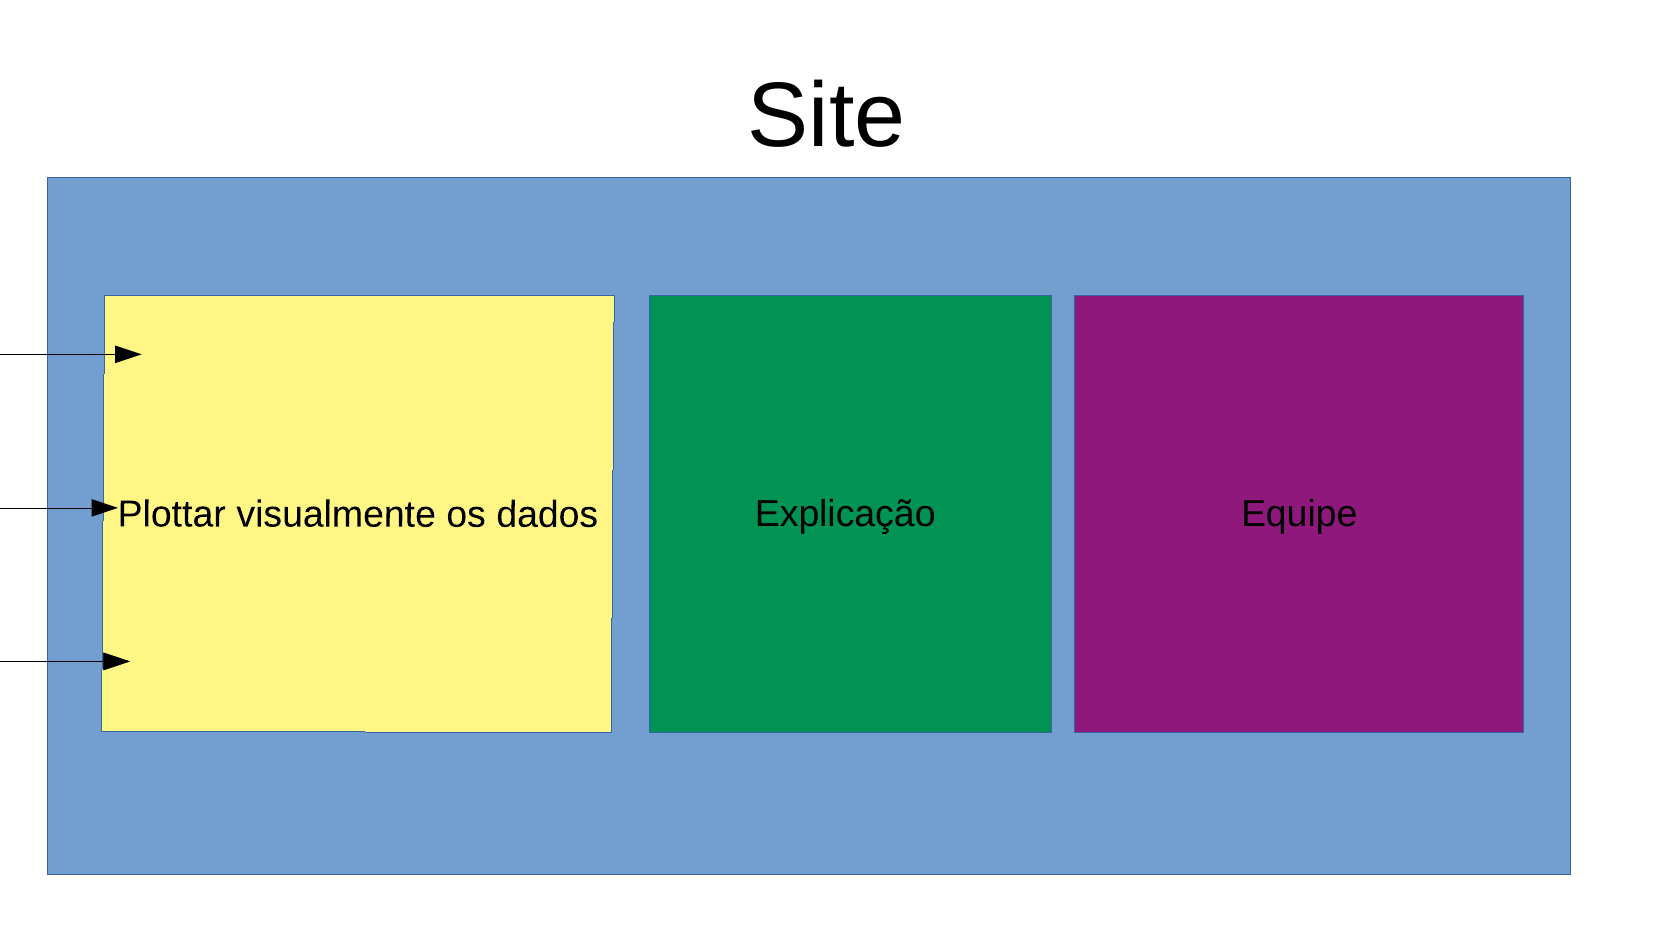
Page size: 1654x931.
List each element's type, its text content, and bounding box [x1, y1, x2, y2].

text_box [47, 509, 103, 661]
text_box [47, 177, 1571, 875]
text_box [47, 355, 104, 508]
text_box Explicação [649, 295, 1052, 733]
text_box Plottar visualmente os dados [101, 295, 615, 733]
text_box Equipe [1074, 295, 1524, 733]
title Site [82, 37, 1571, 177]
